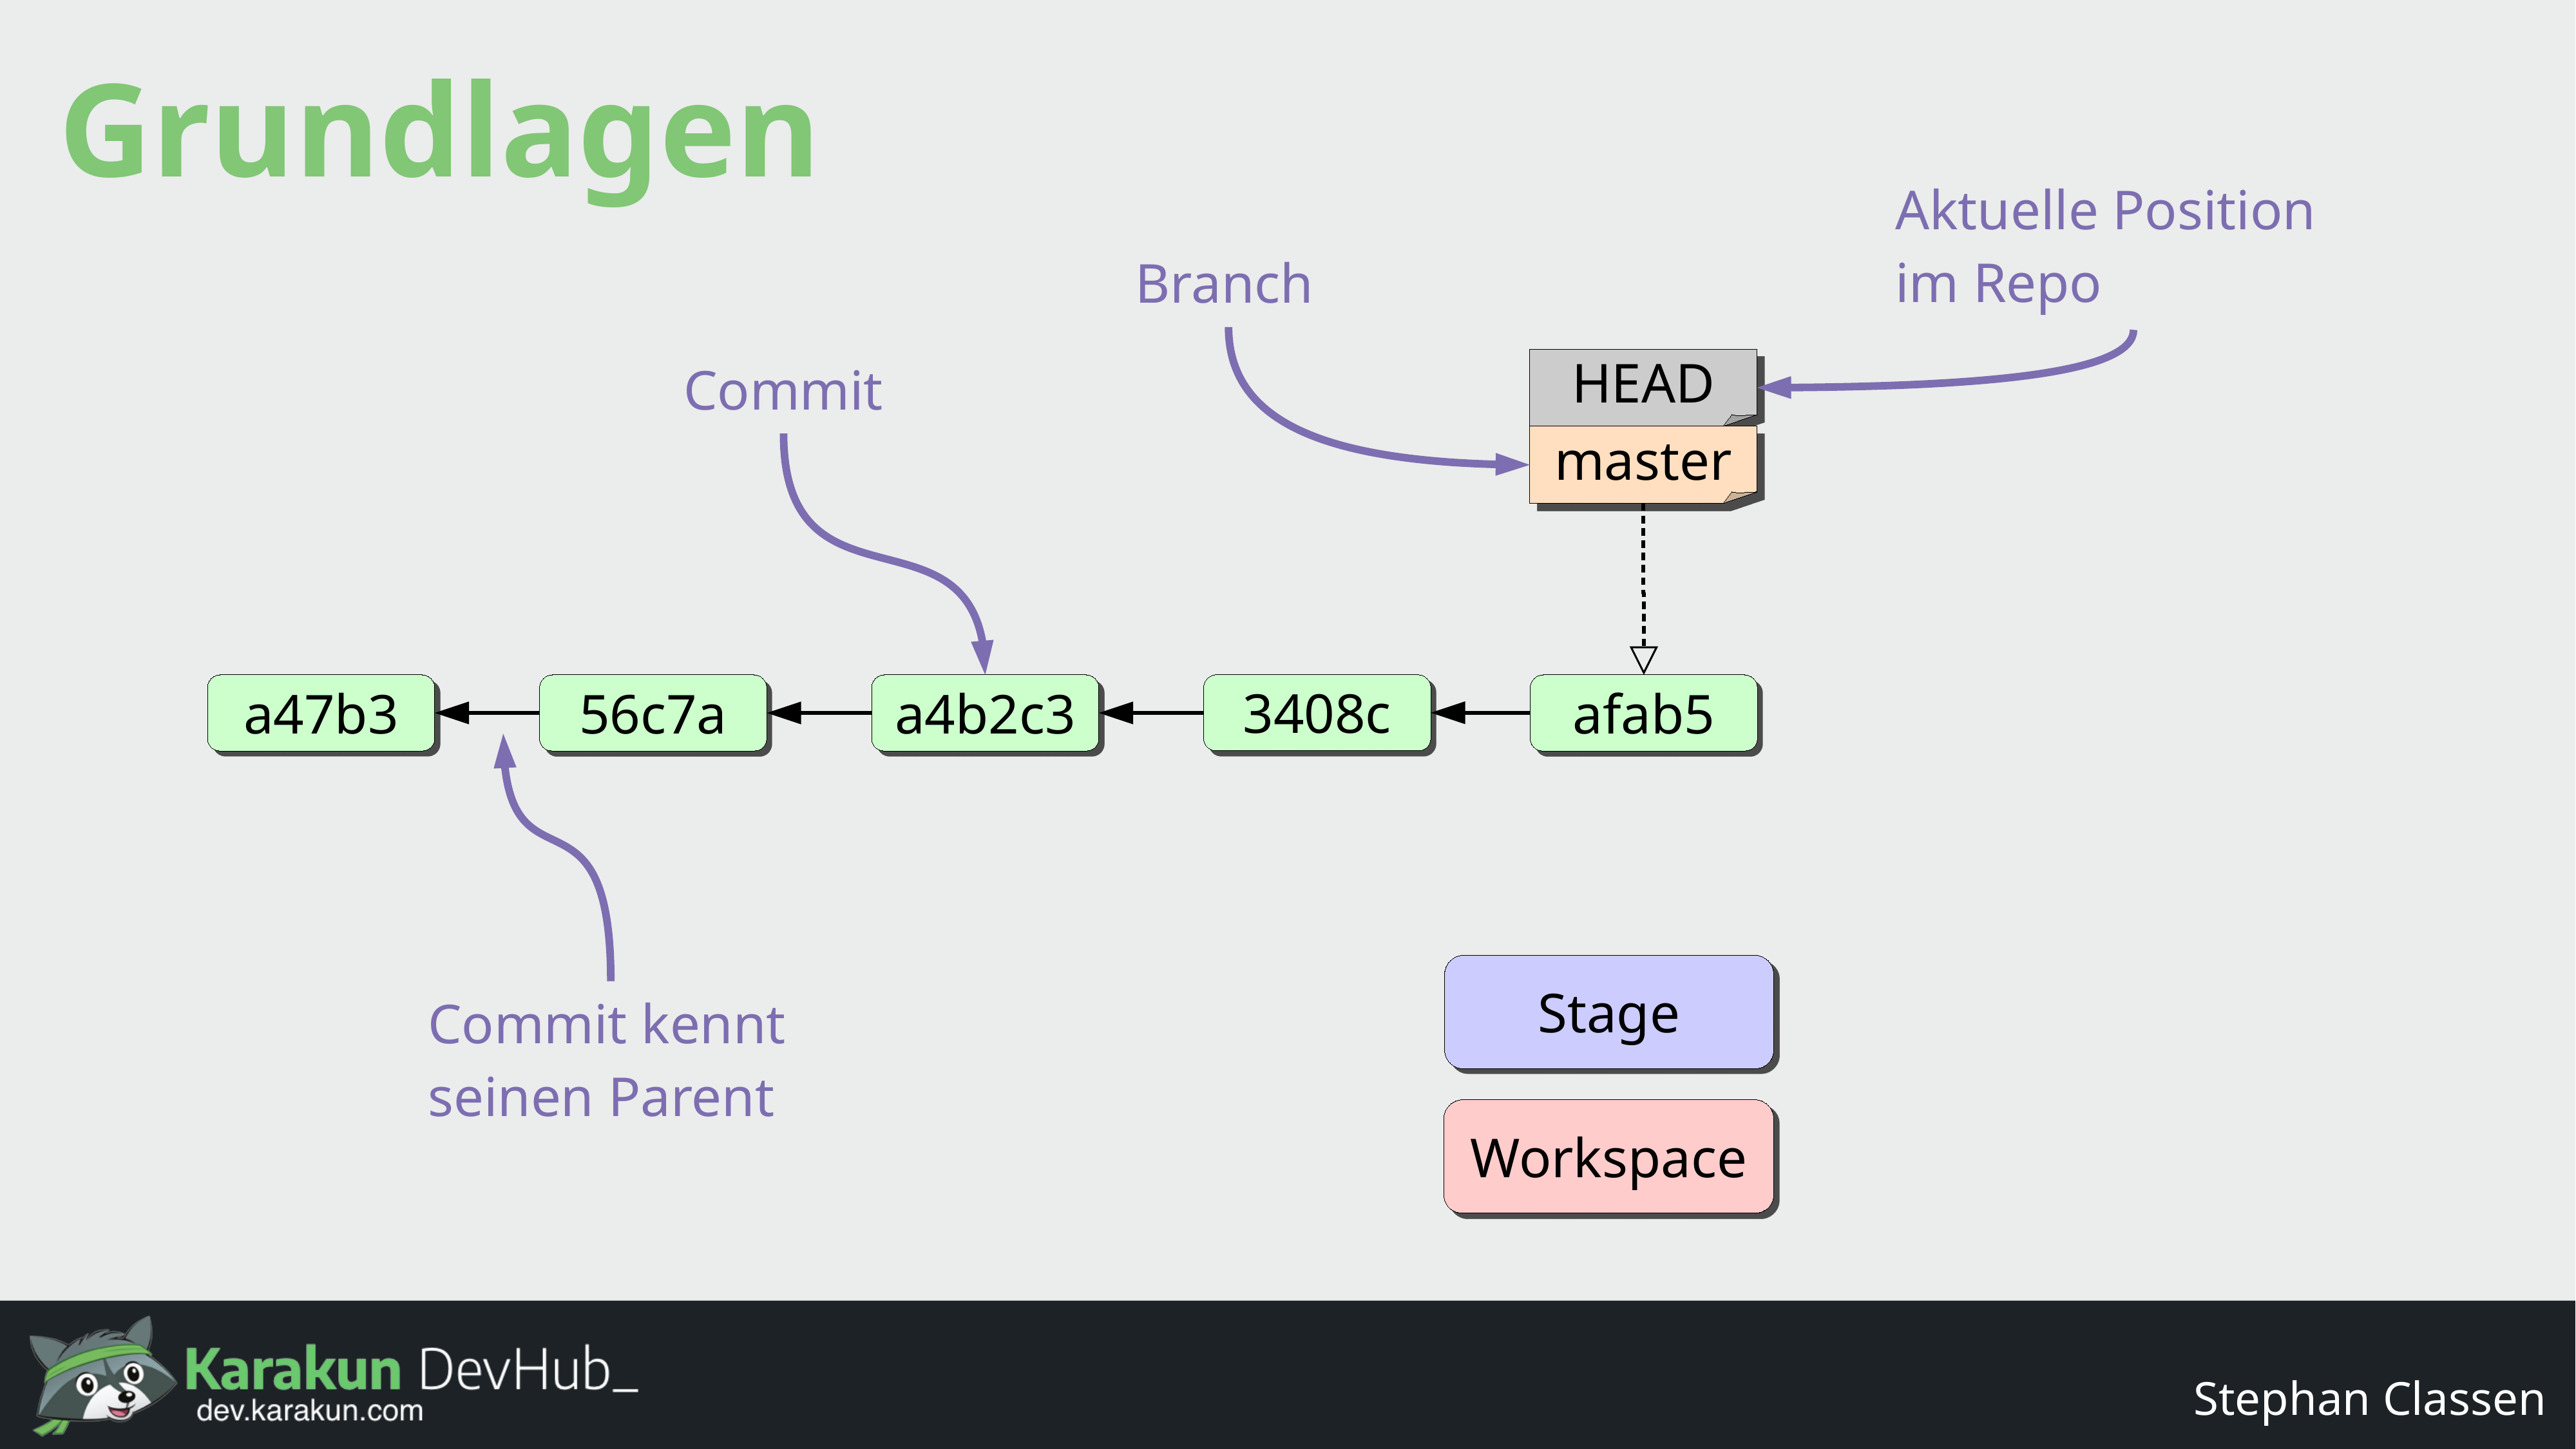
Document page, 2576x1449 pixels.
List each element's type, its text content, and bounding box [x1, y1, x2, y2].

text_box Aktuelle Position im Repo [1885, 167, 2381, 330]
text_box master [1529, 426, 1757, 504]
text_box Stage [1444, 955, 1774, 1069]
text_box a47b3 [207, 674, 435, 752]
text_box a4b2c3 [872, 674, 1099, 752]
text_box HEAD [1529, 349, 1757, 426]
text_box [0, 1300, 2575, 1449]
text_box Grundlagen [49, 34, 2523, 205]
text_box afab5 [1530, 674, 1758, 752]
text_box Stephan Classen [1795, 1361, 2557, 1434]
text_box Branch [1126, 241, 1331, 327]
text_box Workspace [1444, 1099, 1774, 1213]
picture [30, 1316, 647, 1437]
text_box 3408c [1203, 674, 1431, 751]
text_box 56c7a [539, 674, 767, 752]
text_box Commit [674, 347, 890, 434]
text_box Commit kennt seinen Parent [418, 981, 803, 1144]
